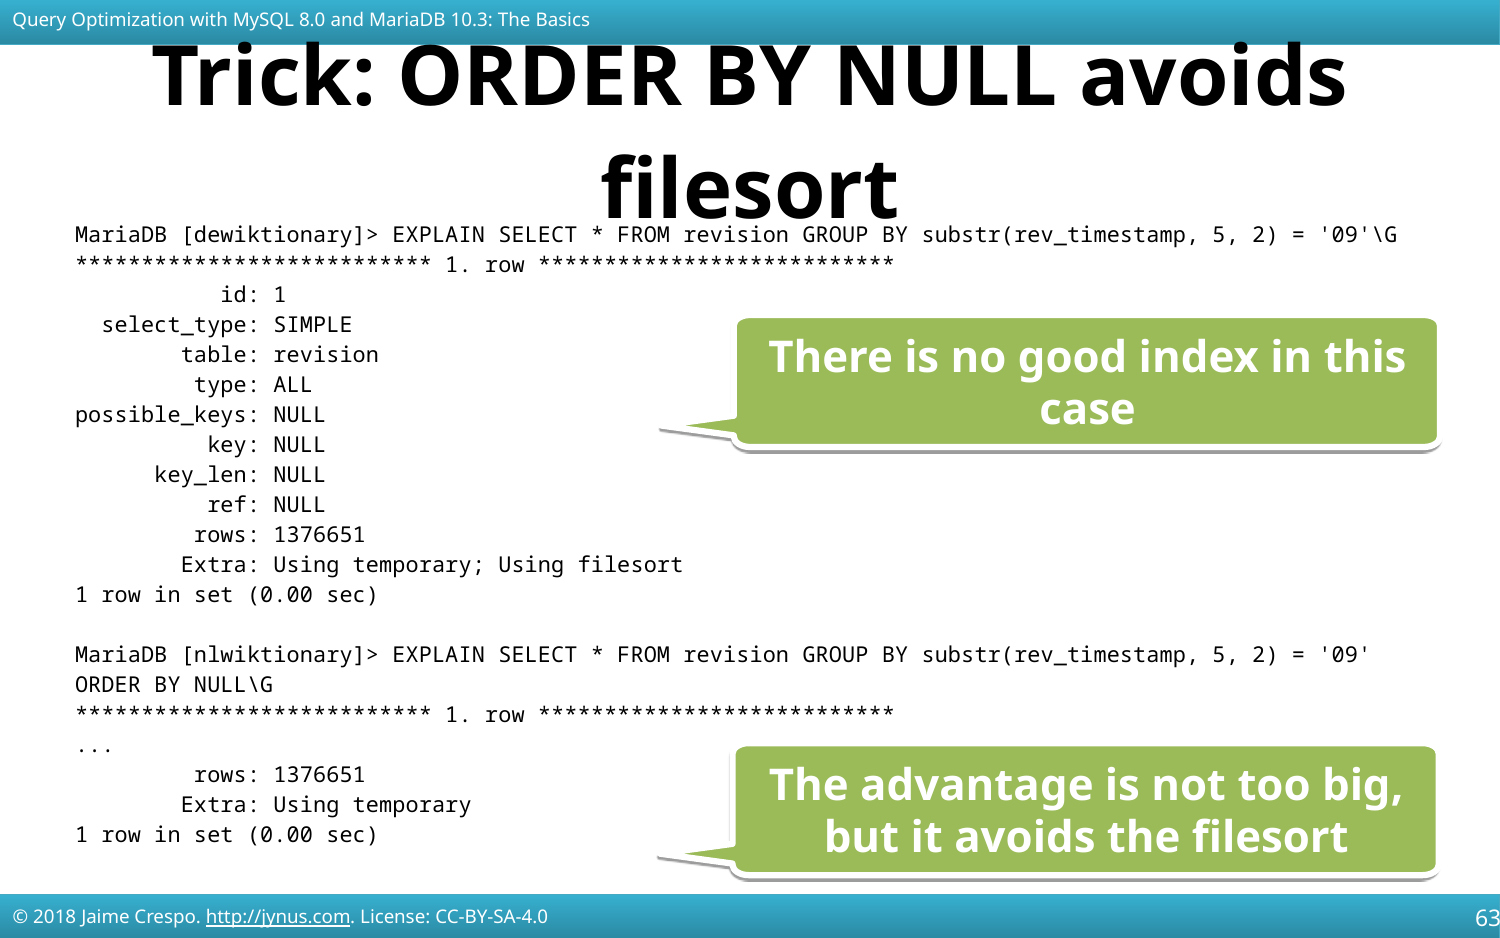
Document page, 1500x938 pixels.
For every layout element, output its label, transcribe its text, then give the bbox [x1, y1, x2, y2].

list MariaDB [dewiktionary]> EXPLAIN SELECT * FROM revision GROUP BY substr(rev_timestamp, 5, 2) = '09'\G *************************** 1. row *************************** id: 1 select_type: SIMPLE table: revision type: ALL possible_keys: NULL key: NULL key_len: NULL ref: NULL rows: 1376651 Extra: Using temporary; Using filesort 1 row in set (0.00 sec) MariaDB [nlwiktionary]> EXPLAIN SELECT * FROM revision GROUP BY substr(rev_timestamp, 5, 2) = '09' ORDER BY NULL\G *************************** 1. row *************************** ... rows: 1376651 Extra: Using temporary 1 row in set (0.00 sec) [75, 218, 1425, 876]
text_box There is no good index in this case [661, 315, 1441, 447]
slide_number [1389, 896, 1490, 935]
title Trick: ORDER BY NULL avoids filesort [75, 51, 1425, 209]
text_box The advantage is not too big, but it avoids the filesort [660, 743, 1439, 876]
